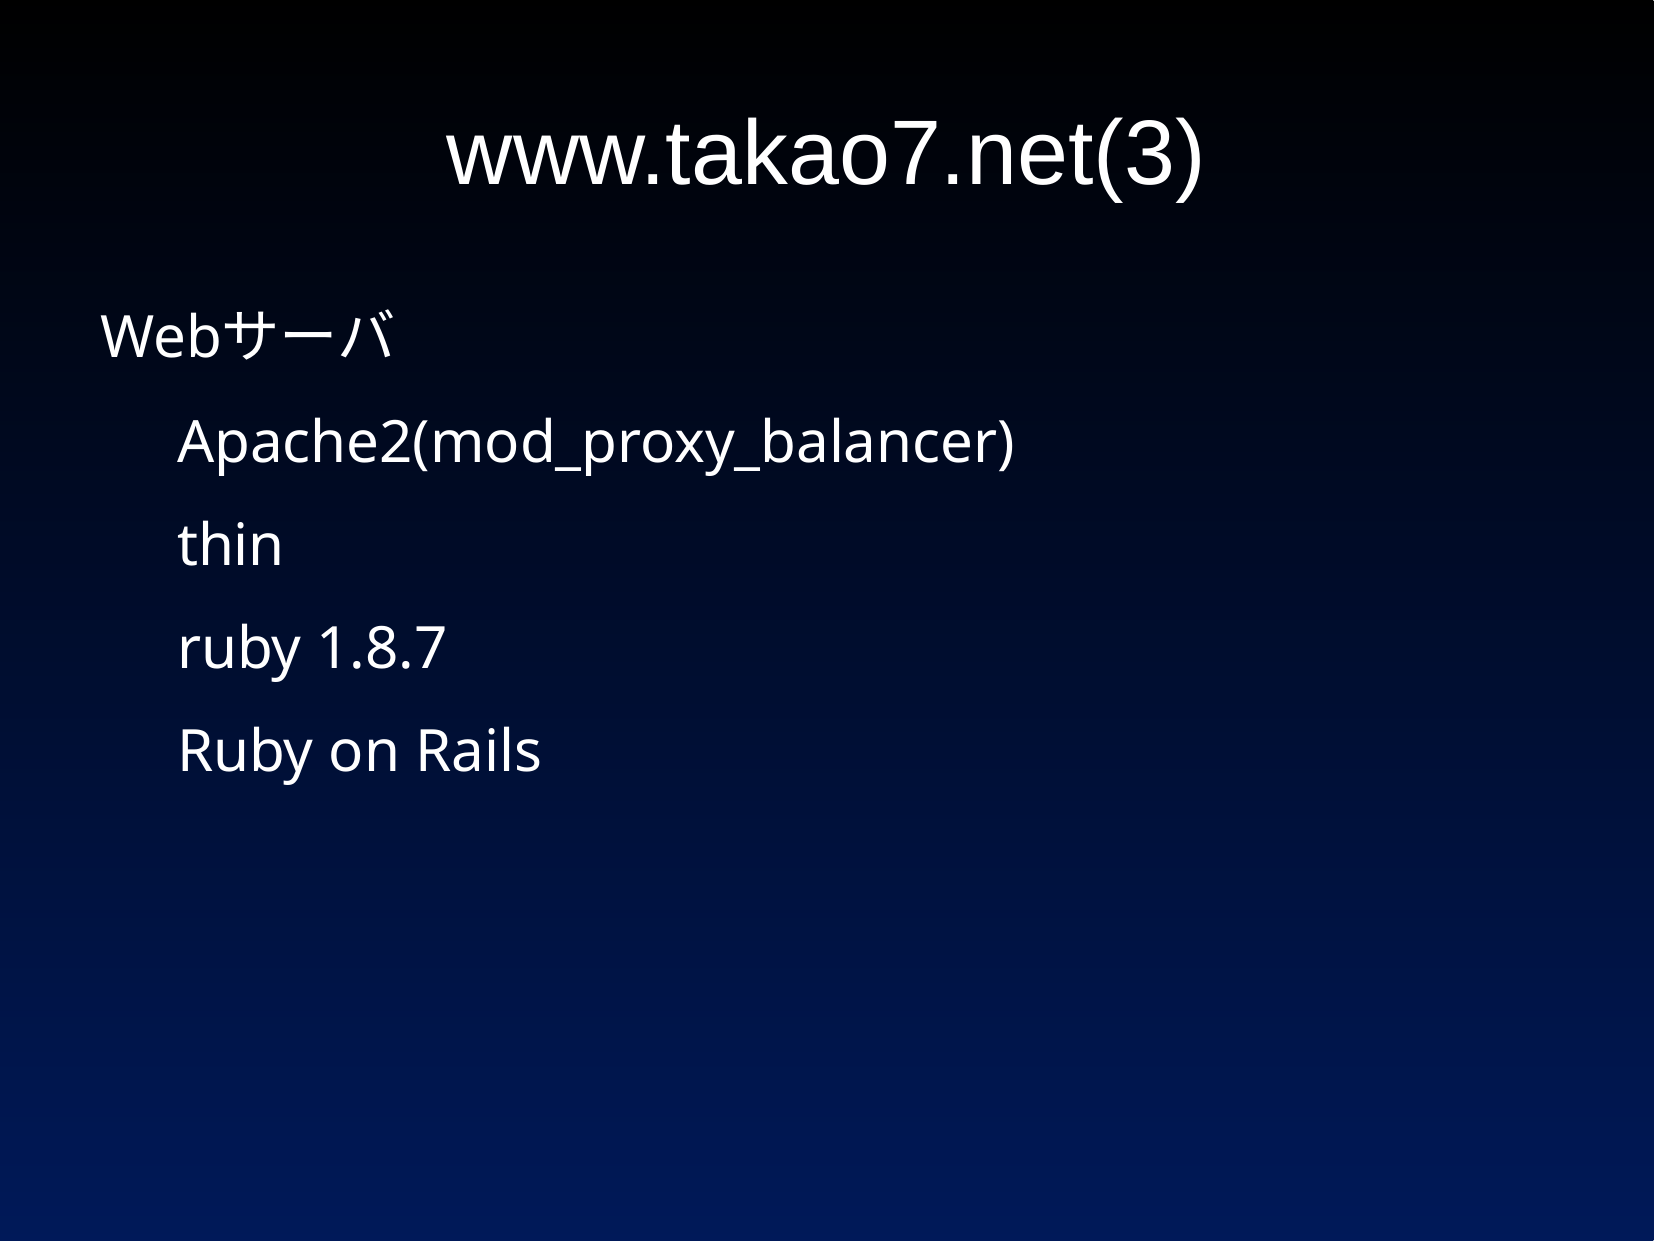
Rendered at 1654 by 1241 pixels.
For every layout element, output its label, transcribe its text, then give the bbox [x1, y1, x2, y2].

title www.takao7.net(3) [82, 56, 1571, 250]
list Webサーバ Apache2(mod_proxy_balancer) thin ruby 1.8.7 Ruby on Rails [82, 290, 1571, 1094]
